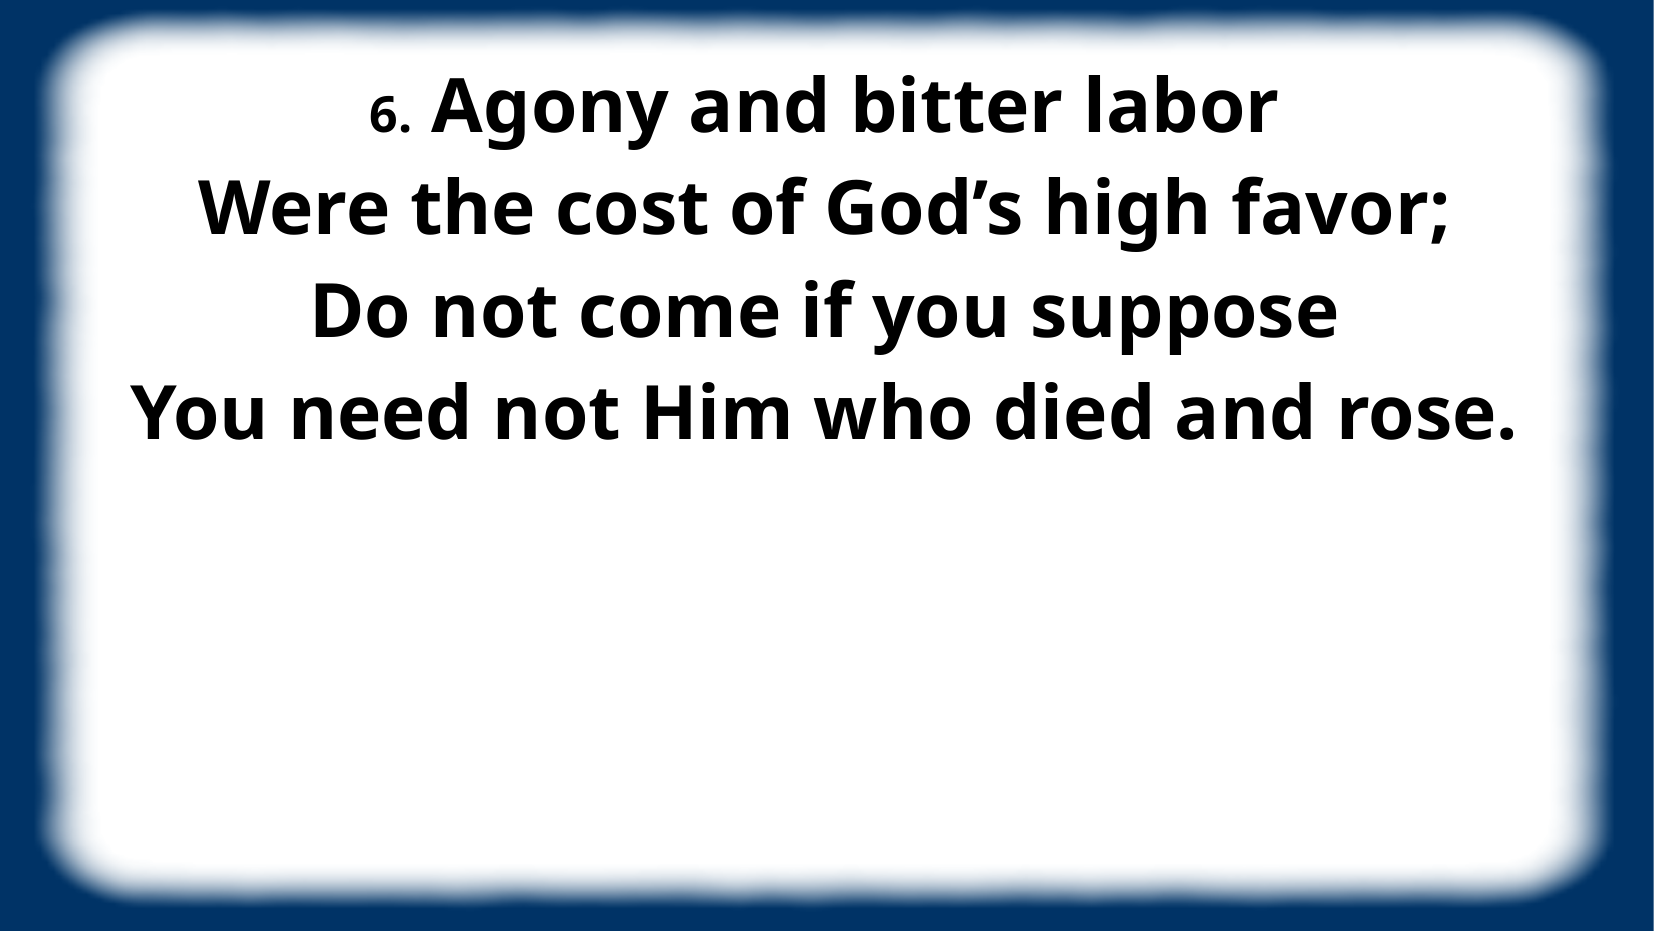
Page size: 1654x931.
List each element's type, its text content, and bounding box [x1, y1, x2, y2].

text_box 6. Agony and bitter labor Were the cost of God’s high favor; Do not come if you suppose You need not Him who died and rose. [90, 45, 1561, 460]
picture [0, 0, 1654, 931]
